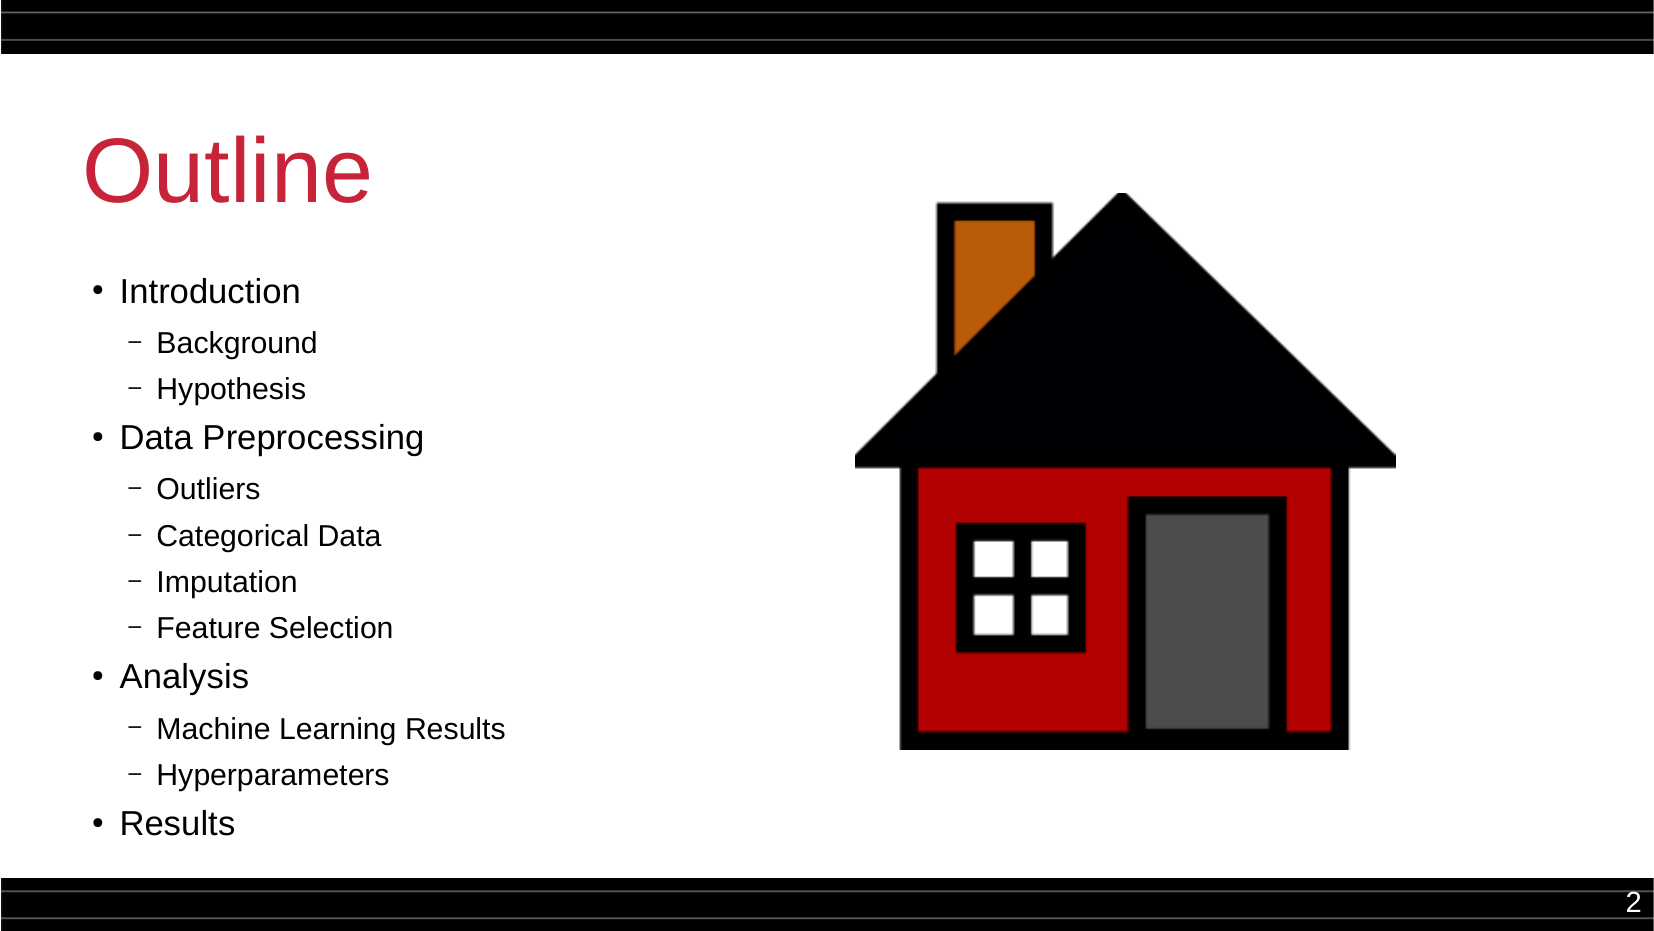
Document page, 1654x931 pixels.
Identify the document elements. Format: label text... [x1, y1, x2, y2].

picture [855, 193, 1396, 751]
picture [1, 0, 1654, 54]
list Introduction Background Hypothesis Data Preprocessing Outliers Categorical Data Imputation Feature Selection Analysis Machine Learning Results Hyperparameters Results [82, 271, 826, 851]
title Outline [82, 92, 1571, 249]
picture [1, 878, 1654, 931]
